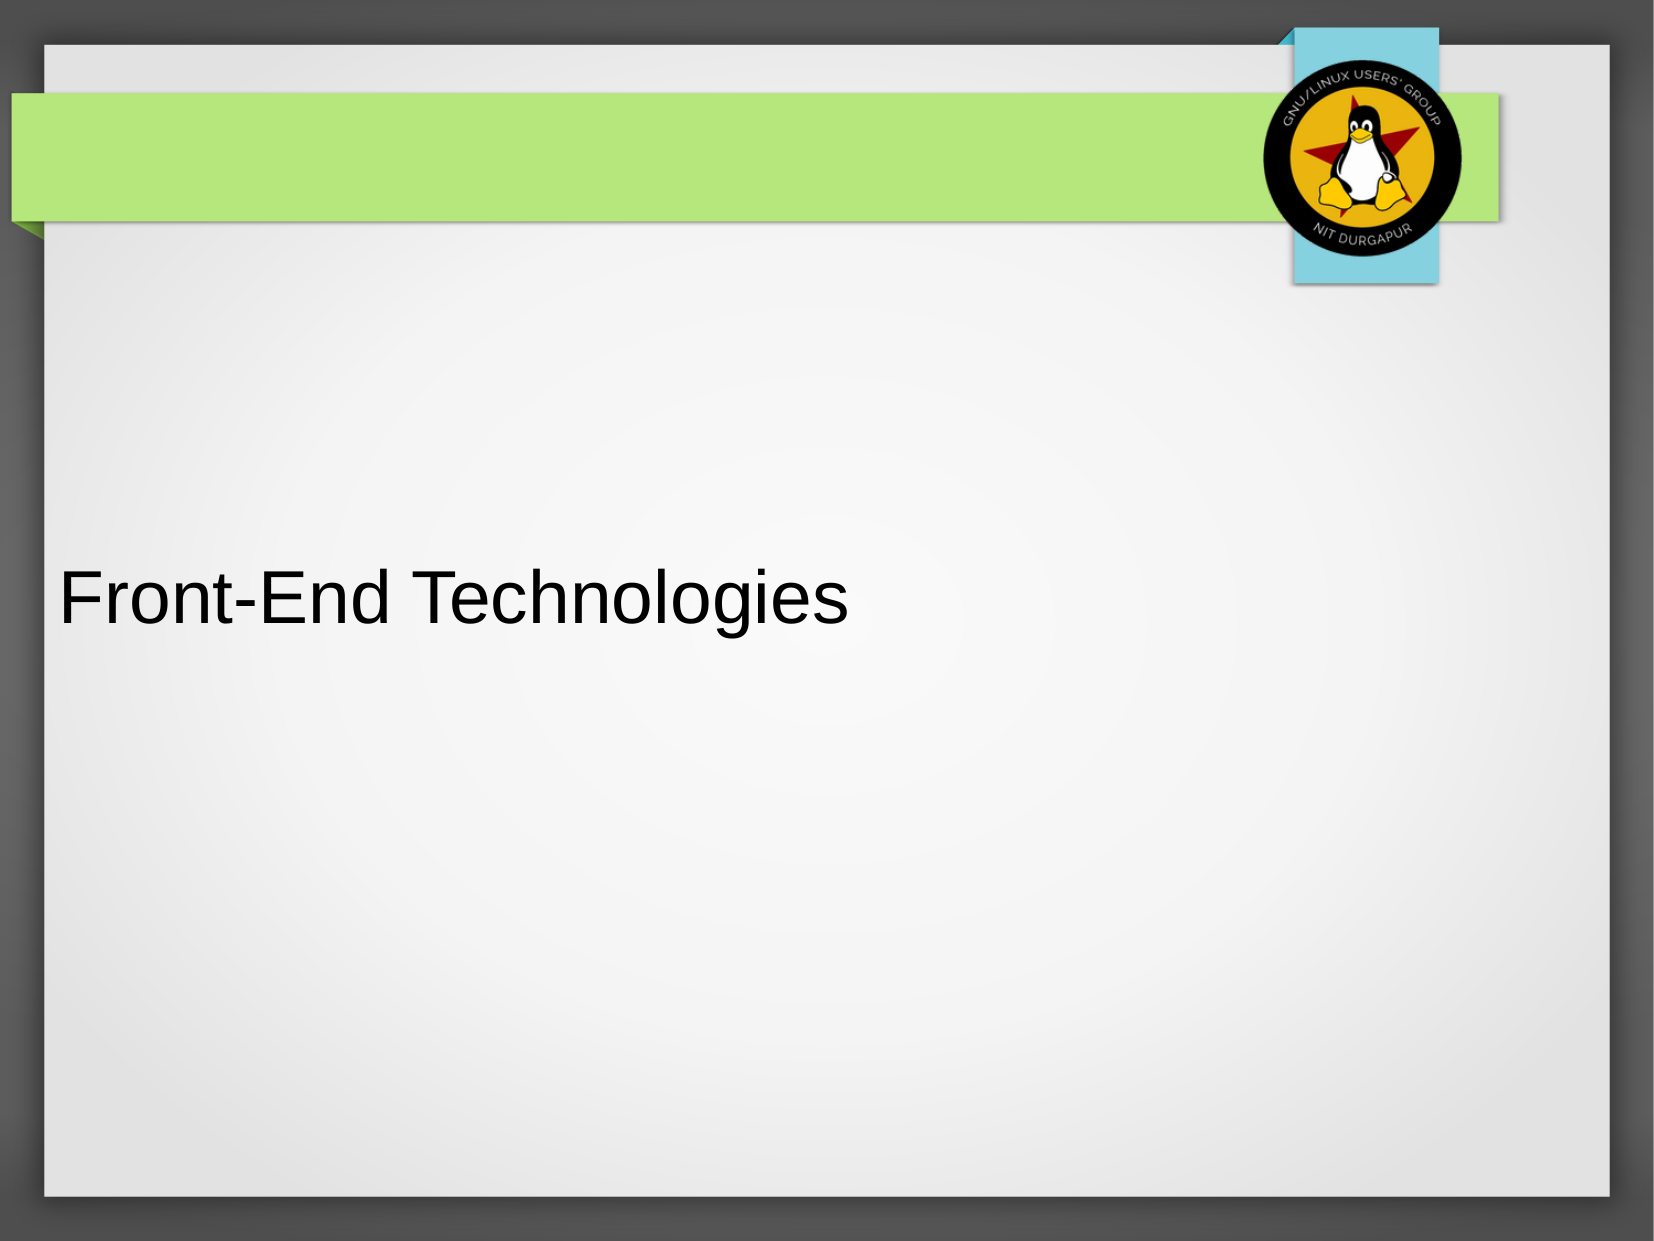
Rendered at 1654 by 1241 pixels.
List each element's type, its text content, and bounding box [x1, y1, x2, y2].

title Front-End Technologies [59, 49, 1619, 1146]
picture [0, 0, 1654, 1241]
